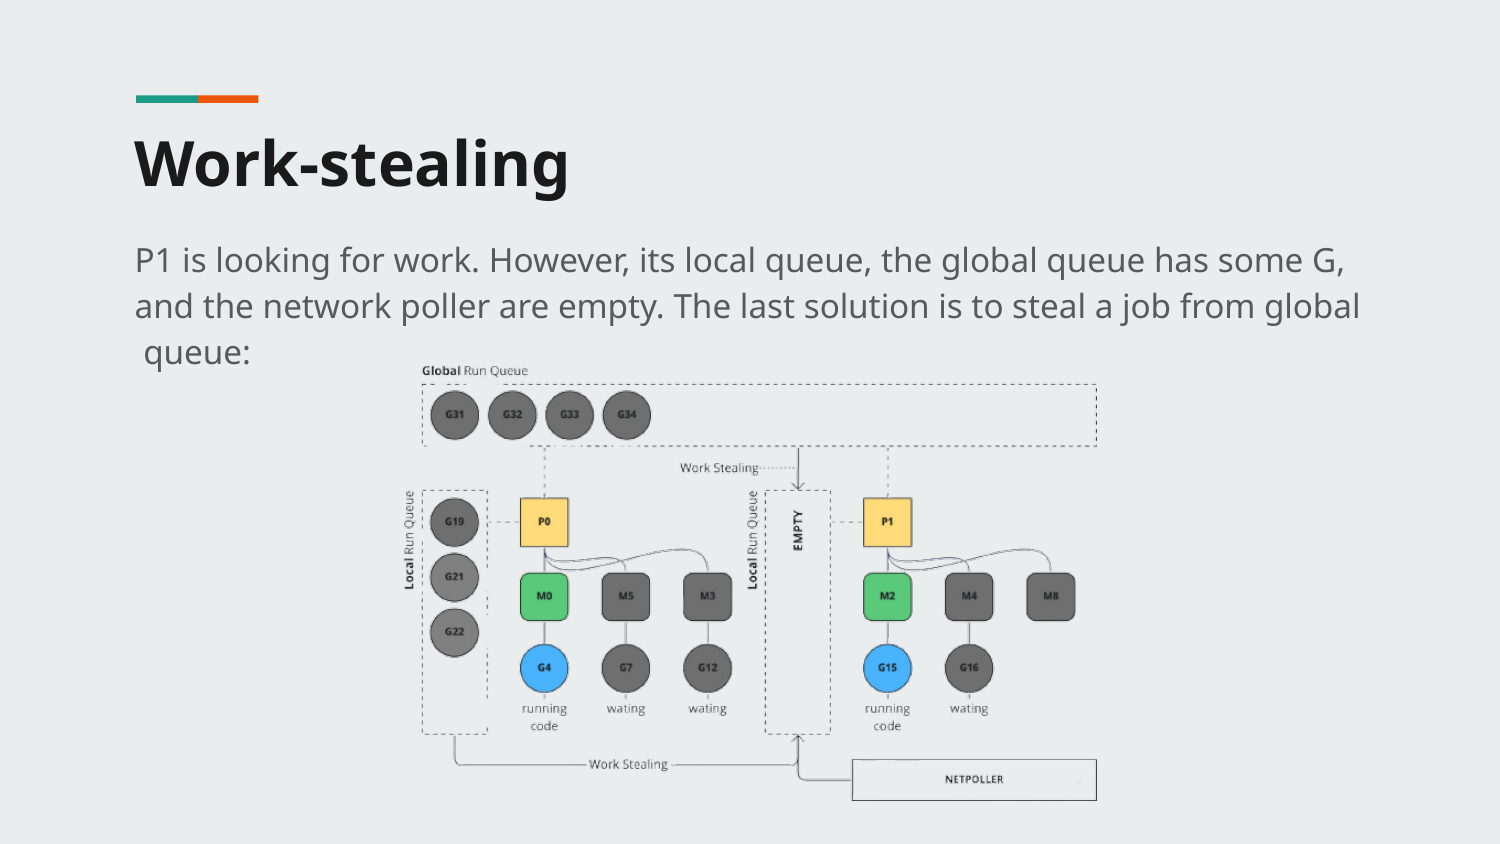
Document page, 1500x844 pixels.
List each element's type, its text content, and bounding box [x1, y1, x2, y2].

title Work-stealing [119, 108, 1381, 218]
subtitle P1 is looking for work. However, its local queue, the global queue has some G, and the network poller are empty. The last solution is to steal a job from global queue: [119, 218, 1381, 655]
picture [403, 364, 1097, 801]
